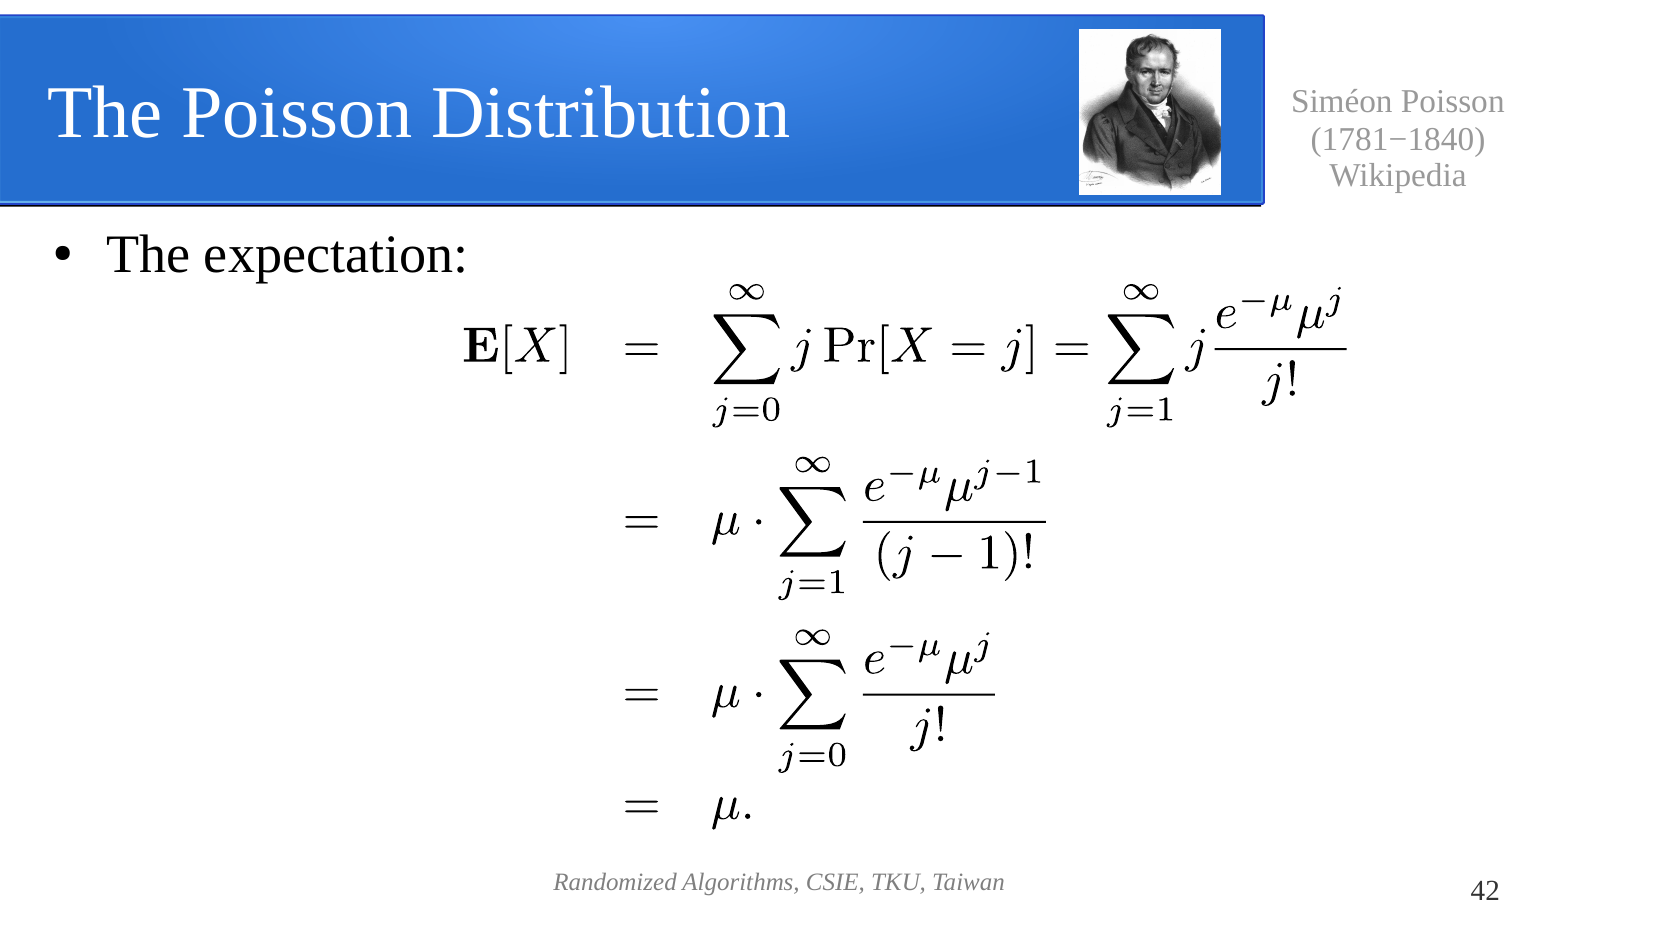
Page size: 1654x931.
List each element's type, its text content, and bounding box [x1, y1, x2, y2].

title The Poisson Distribution [47, 35, 1079, 189]
text_box Siméon Poisson (1781−1840) Wikipedia [1242, 75, 1554, 202]
list The expectation: [35, 224, 1524, 764]
picture [461, 283, 1347, 830]
picture [1079, 29, 1221, 195]
